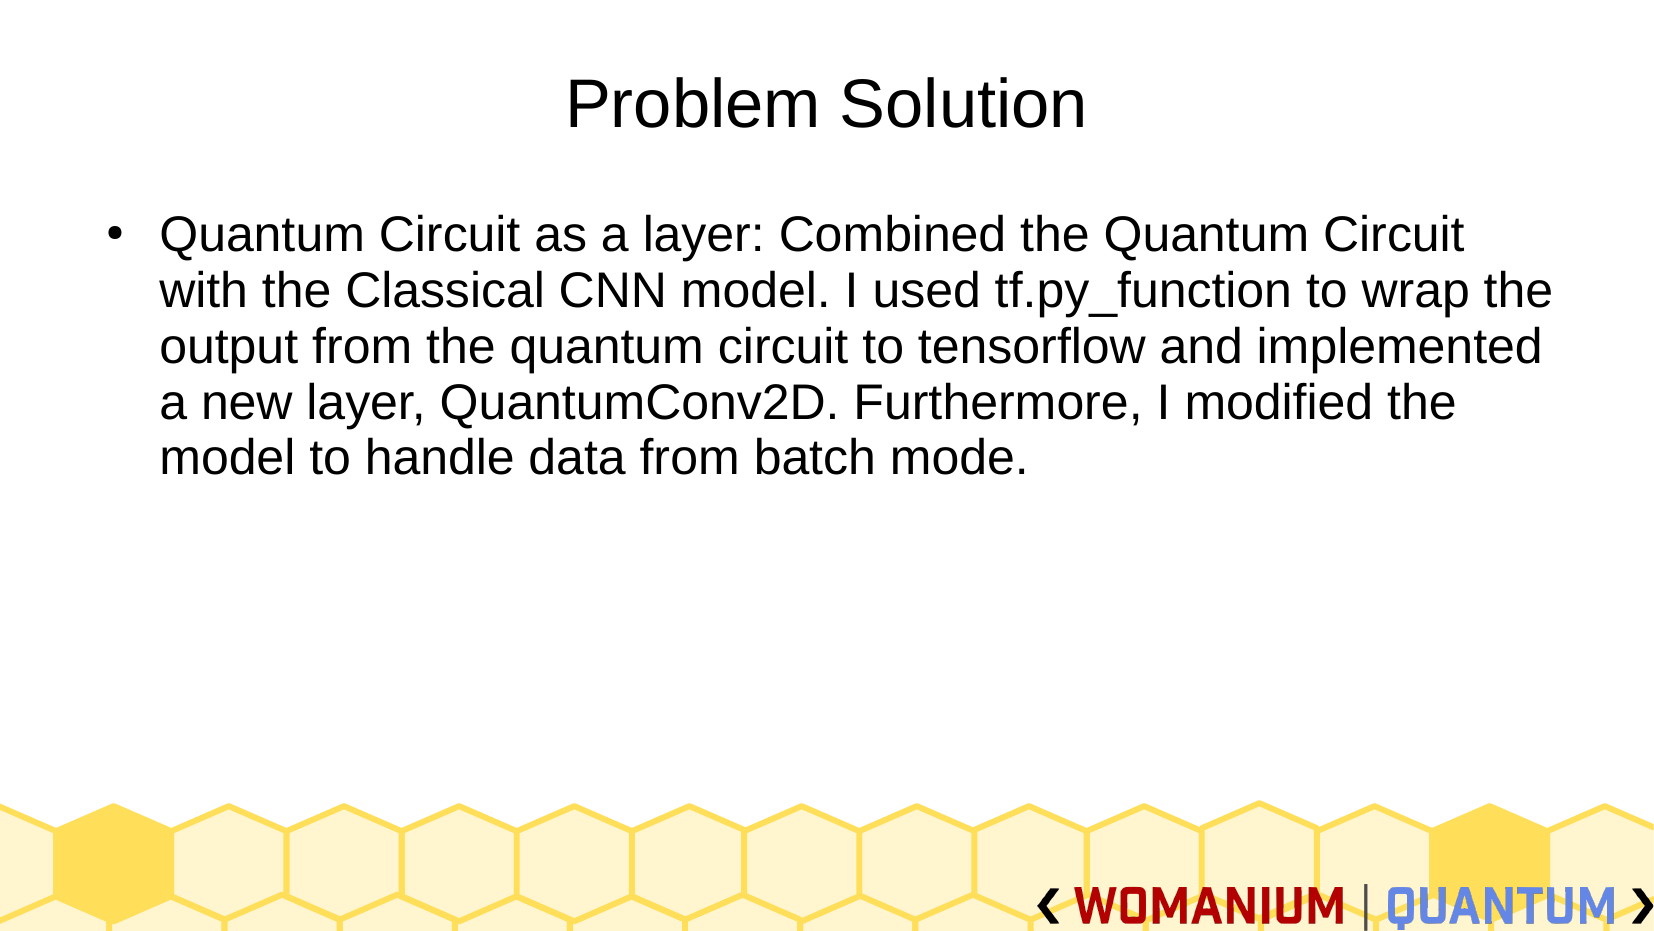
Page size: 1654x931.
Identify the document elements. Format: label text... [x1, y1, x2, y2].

list Quantum Circuit as a layer: Combined the Quantum Circuit with the Classical CNN model. I used tf.py_function to wrap the output from the quantum circuit to tensorflow and implemented a new layer, QuantumConv2D. Furthermore, I modified the model to handle data from batch mode. [88, 206, 1565, 739]
picture [1037, 884, 1654, 931]
title Problem Solution [88, 29, 1565, 178]
